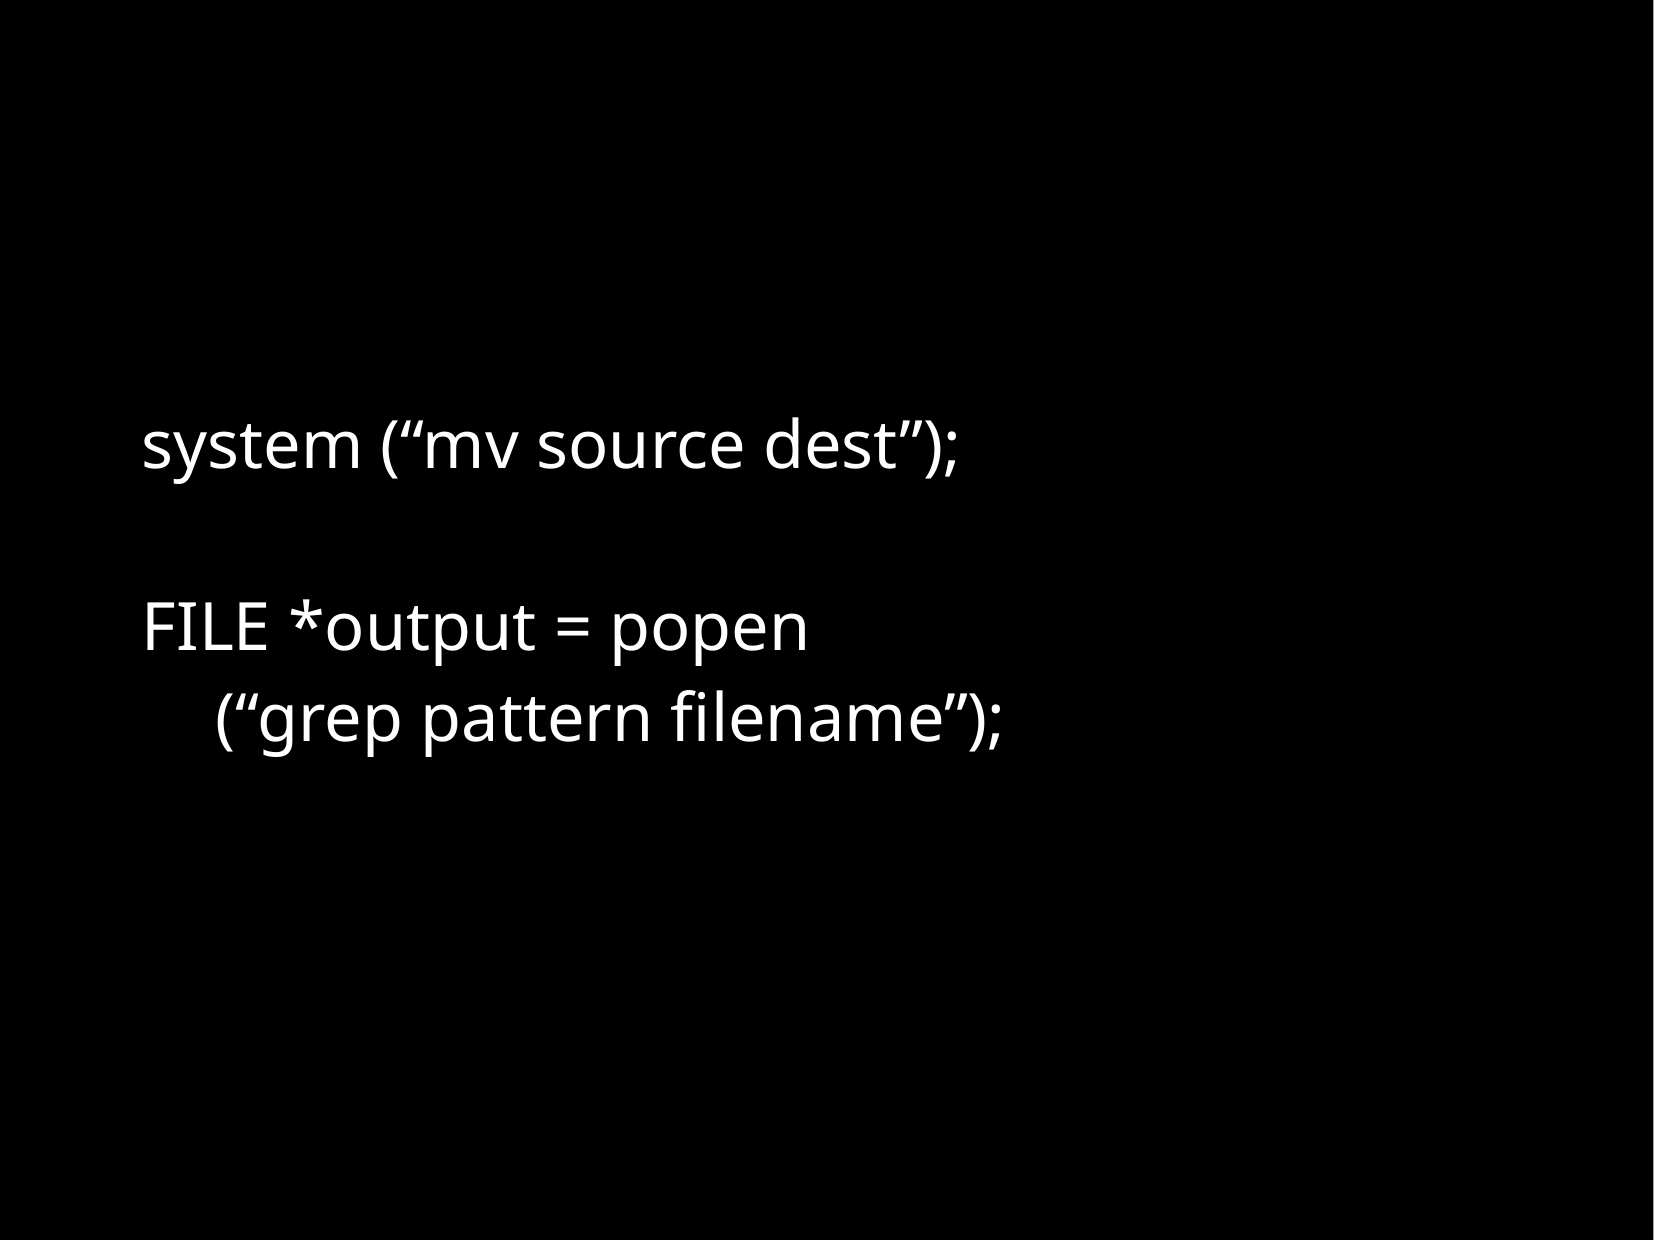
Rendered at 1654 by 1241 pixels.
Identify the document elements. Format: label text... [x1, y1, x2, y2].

subtitle system (“mv source dest”); FILE *output = popen (“grep pattern filename”); [82, 56, 1571, 1102]
